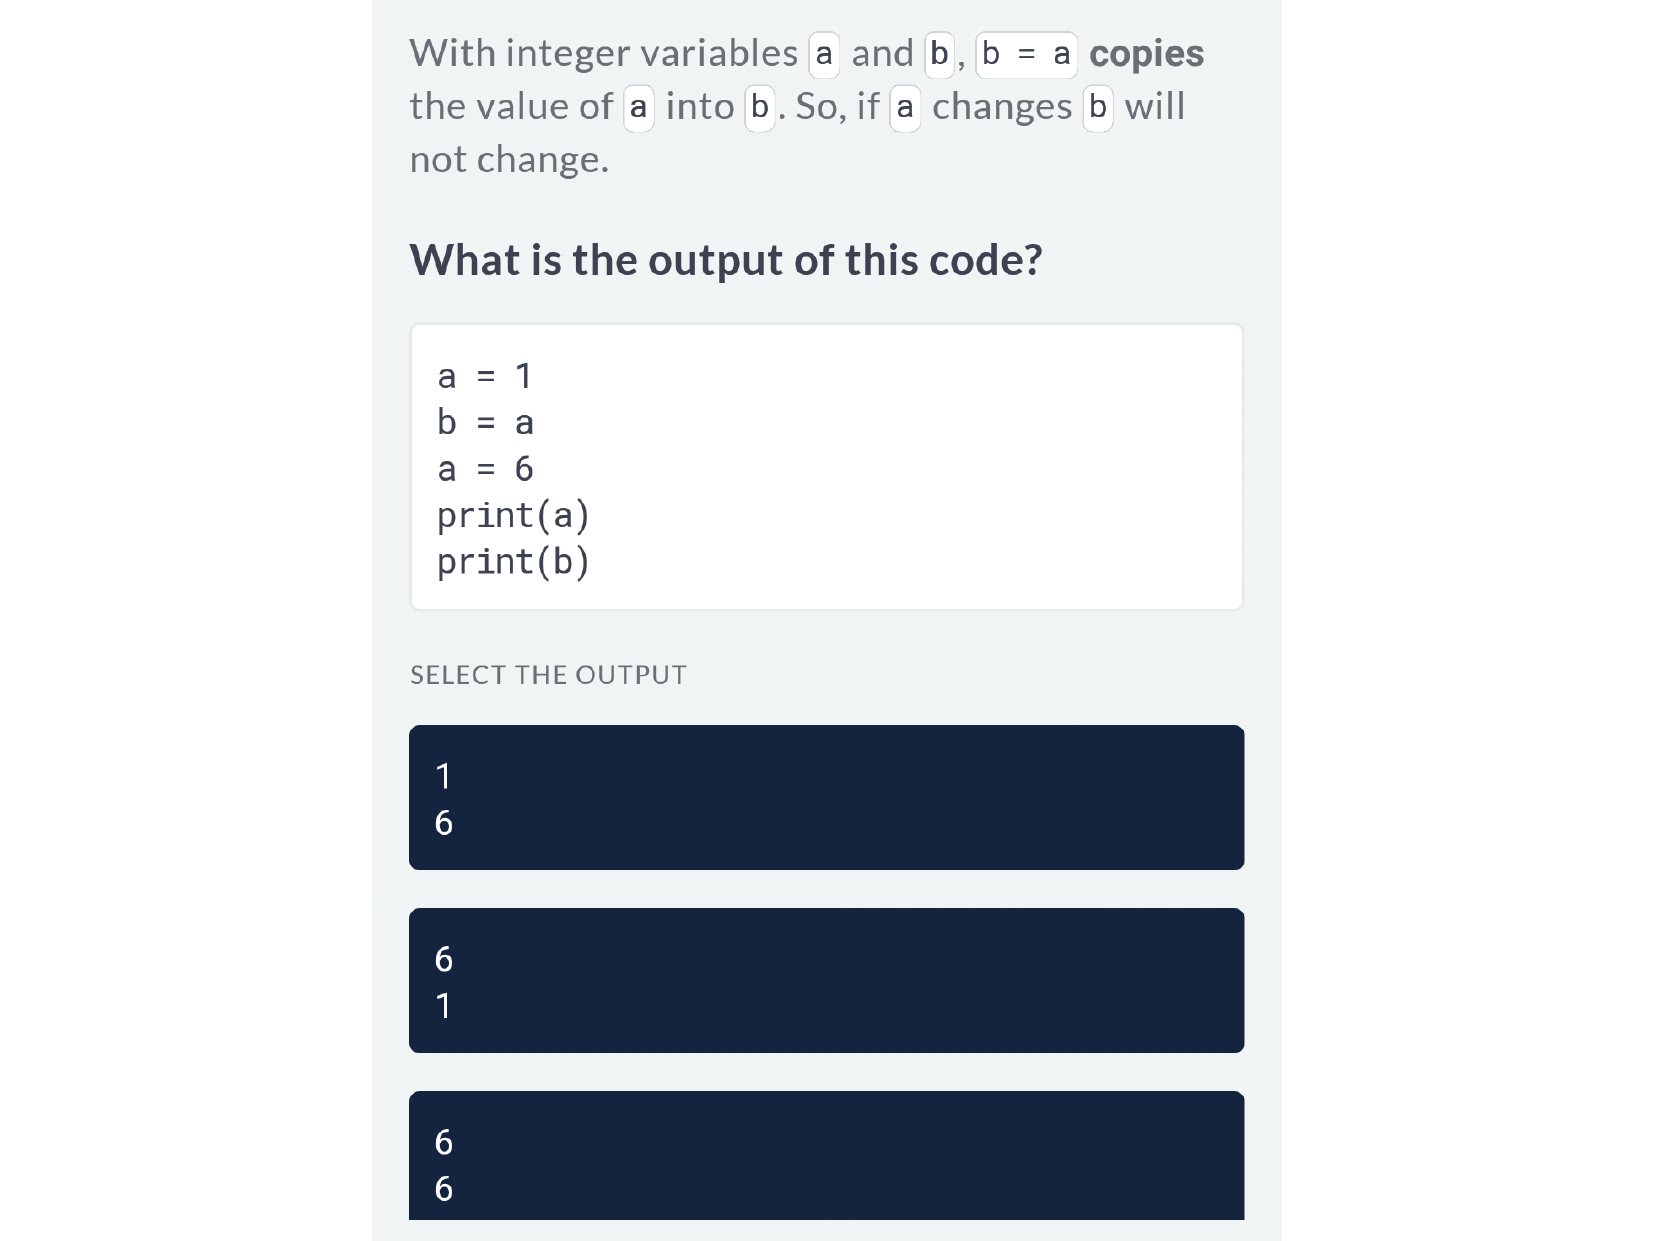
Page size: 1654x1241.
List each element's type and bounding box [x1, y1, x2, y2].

picture [371, 0, 1282, 1241]
